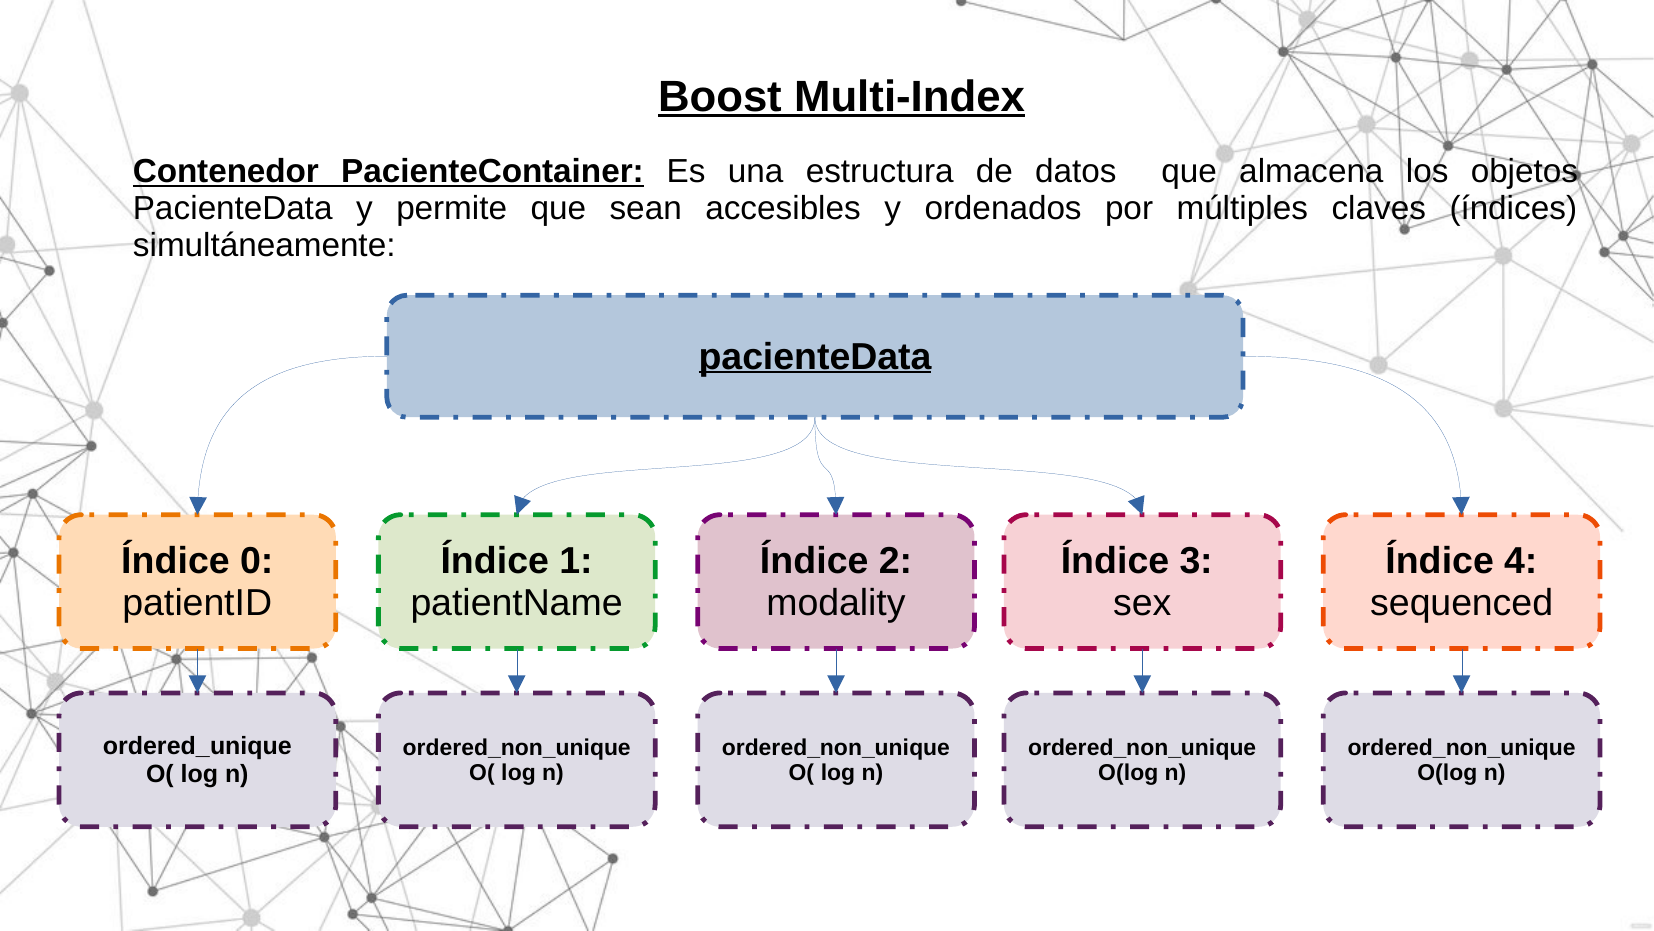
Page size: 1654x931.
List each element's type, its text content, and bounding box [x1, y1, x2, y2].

text_box pacienteData [386, 295, 1244, 418]
text_box Índice 3: sex [1003, 514, 1281, 649]
text_box Boost Multi-Index [501, 64, 1182, 178]
text_box ordered_non_unique O( log n) [378, 692, 656, 827]
text_box Índice 1: patientName [378, 514, 656, 649]
text_box ordered_non_unique O(log n) [1003, 692, 1281, 827]
text_box Contenedor PacienteContainer: Es una estructura de datos que almacena los objetos PacienteData y permite que sean accesibles y ordenados por múltiples claves (índices) simultáneamente: [118, 145, 1595, 272]
text_box ordered_non_unique O(log n) [1323, 692, 1601, 827]
text_box Índice 0: patientID [59, 514, 336, 649]
text_box ordered_unique O( log n) [59, 692, 336, 827]
text_box Índice 4: sequenced [1323, 514, 1601, 649]
text_box Índice 2: modality [697, 514, 975, 649]
text_box ordered_non_unique O( log n) [697, 692, 975, 827]
